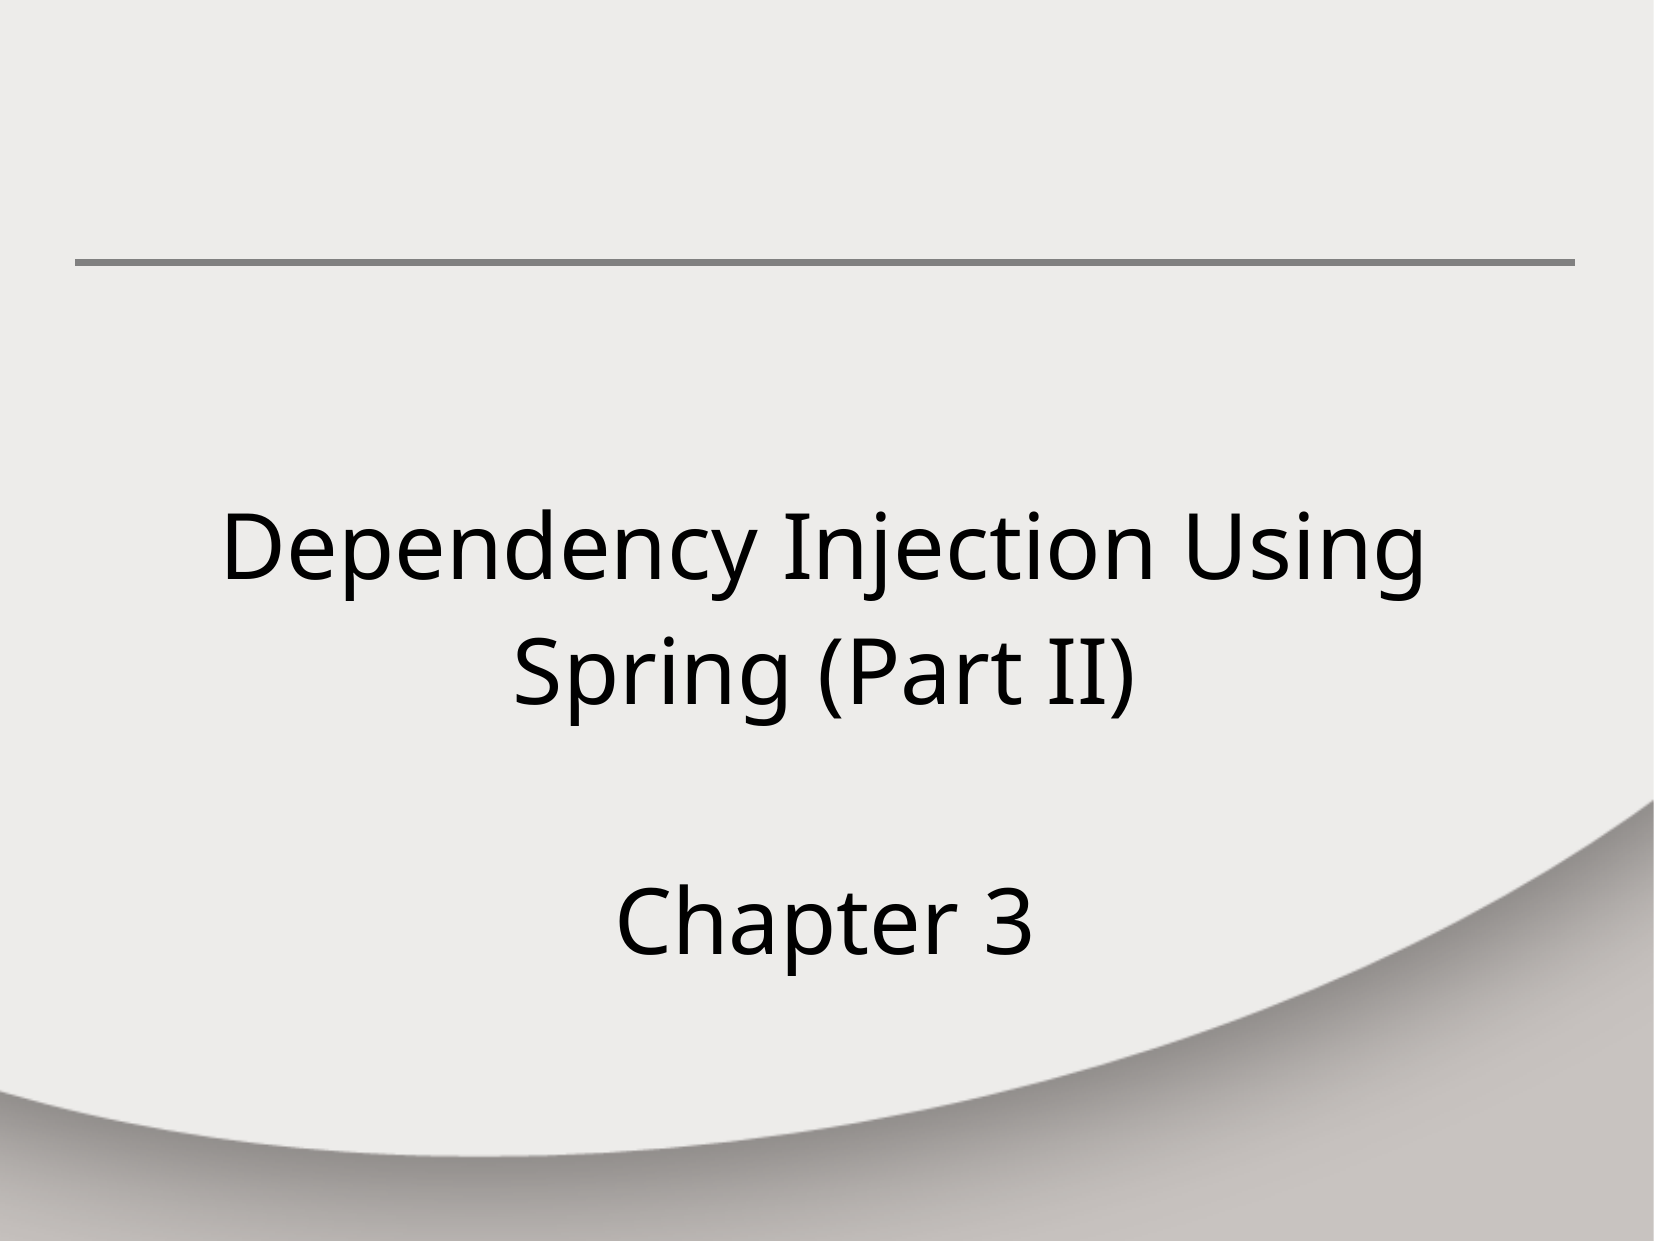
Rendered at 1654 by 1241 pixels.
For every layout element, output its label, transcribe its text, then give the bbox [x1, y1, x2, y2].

text_box Dependency Injection Using Spring (Part II) Chapter 3 [75, 300, 1576, 1163]
picture [0, 0, 1654, 1241]
